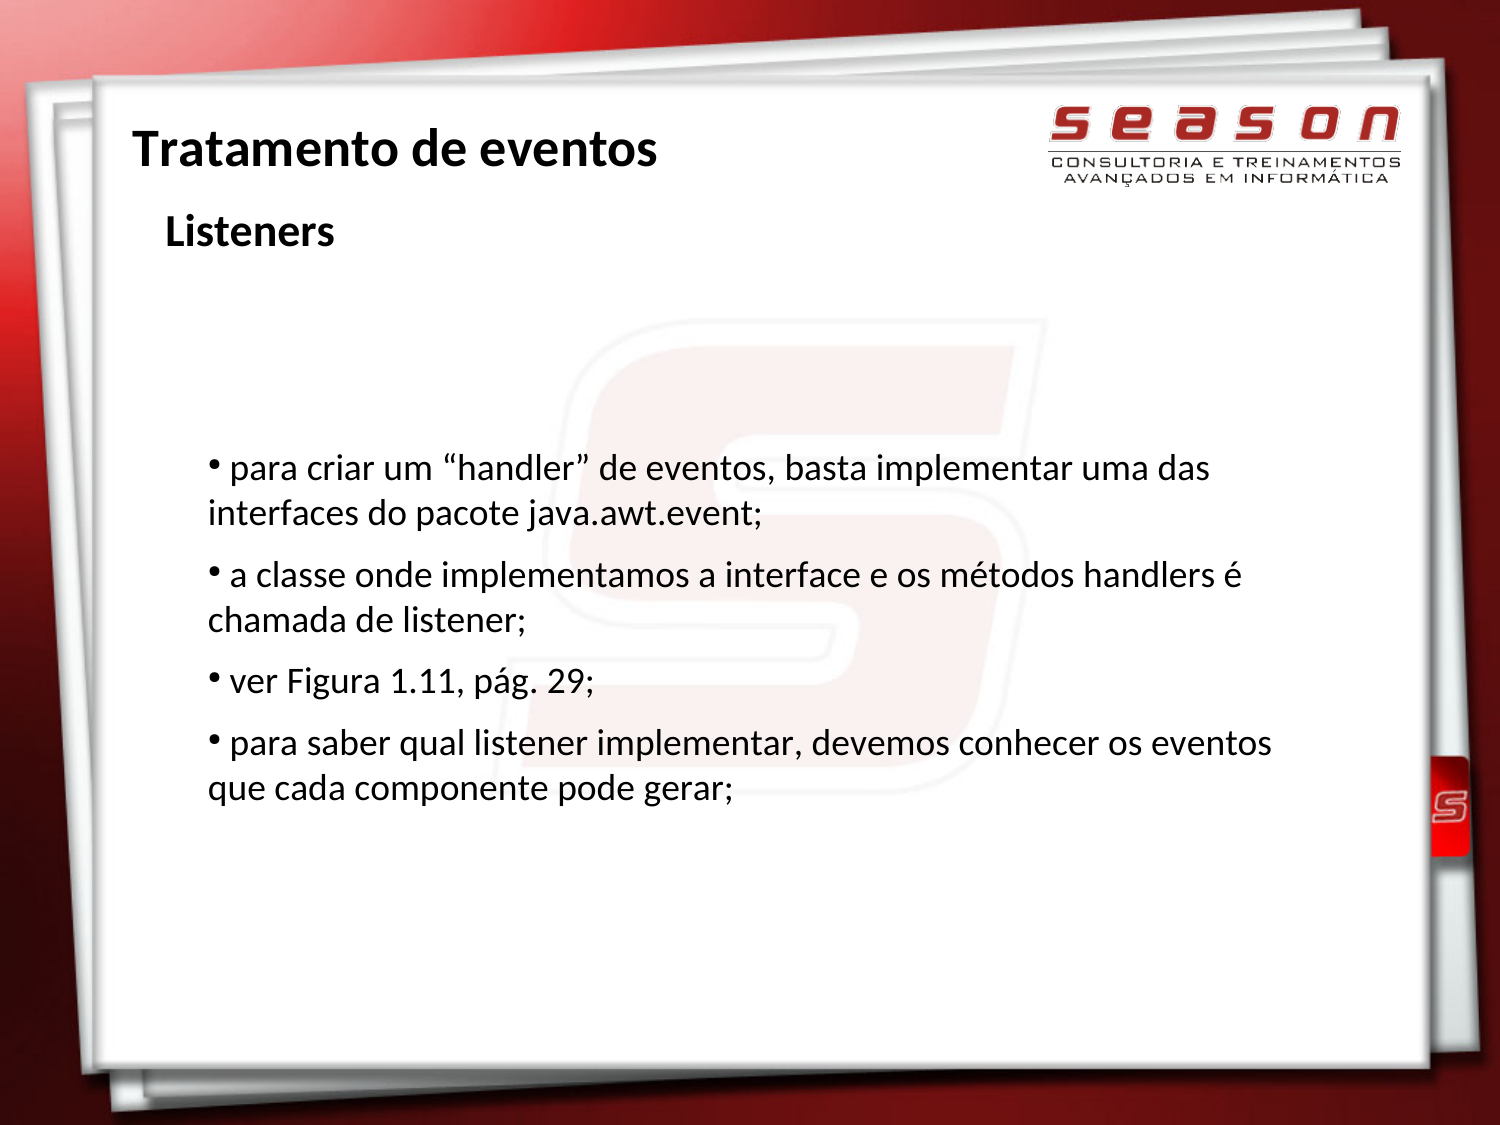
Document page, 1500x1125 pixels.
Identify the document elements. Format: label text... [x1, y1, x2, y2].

title Tratamento de eventos [118, 33, 1394, 257]
text_box Listeners [165, 200, 1240, 256]
text_box para criar um “handler” de eventos, basta implementar uma das interfaces do pacote java.awt.event; a classe onde implementamos a interface e os métodos handlers é chamada de listener; ver Figura 1.11, pág. 29; para saber qual listener implementar, devemos conhecer os eventos que cada componente pode gerar; [207, 357, 1328, 894]
picture [0, 0, 1500, 1125]
